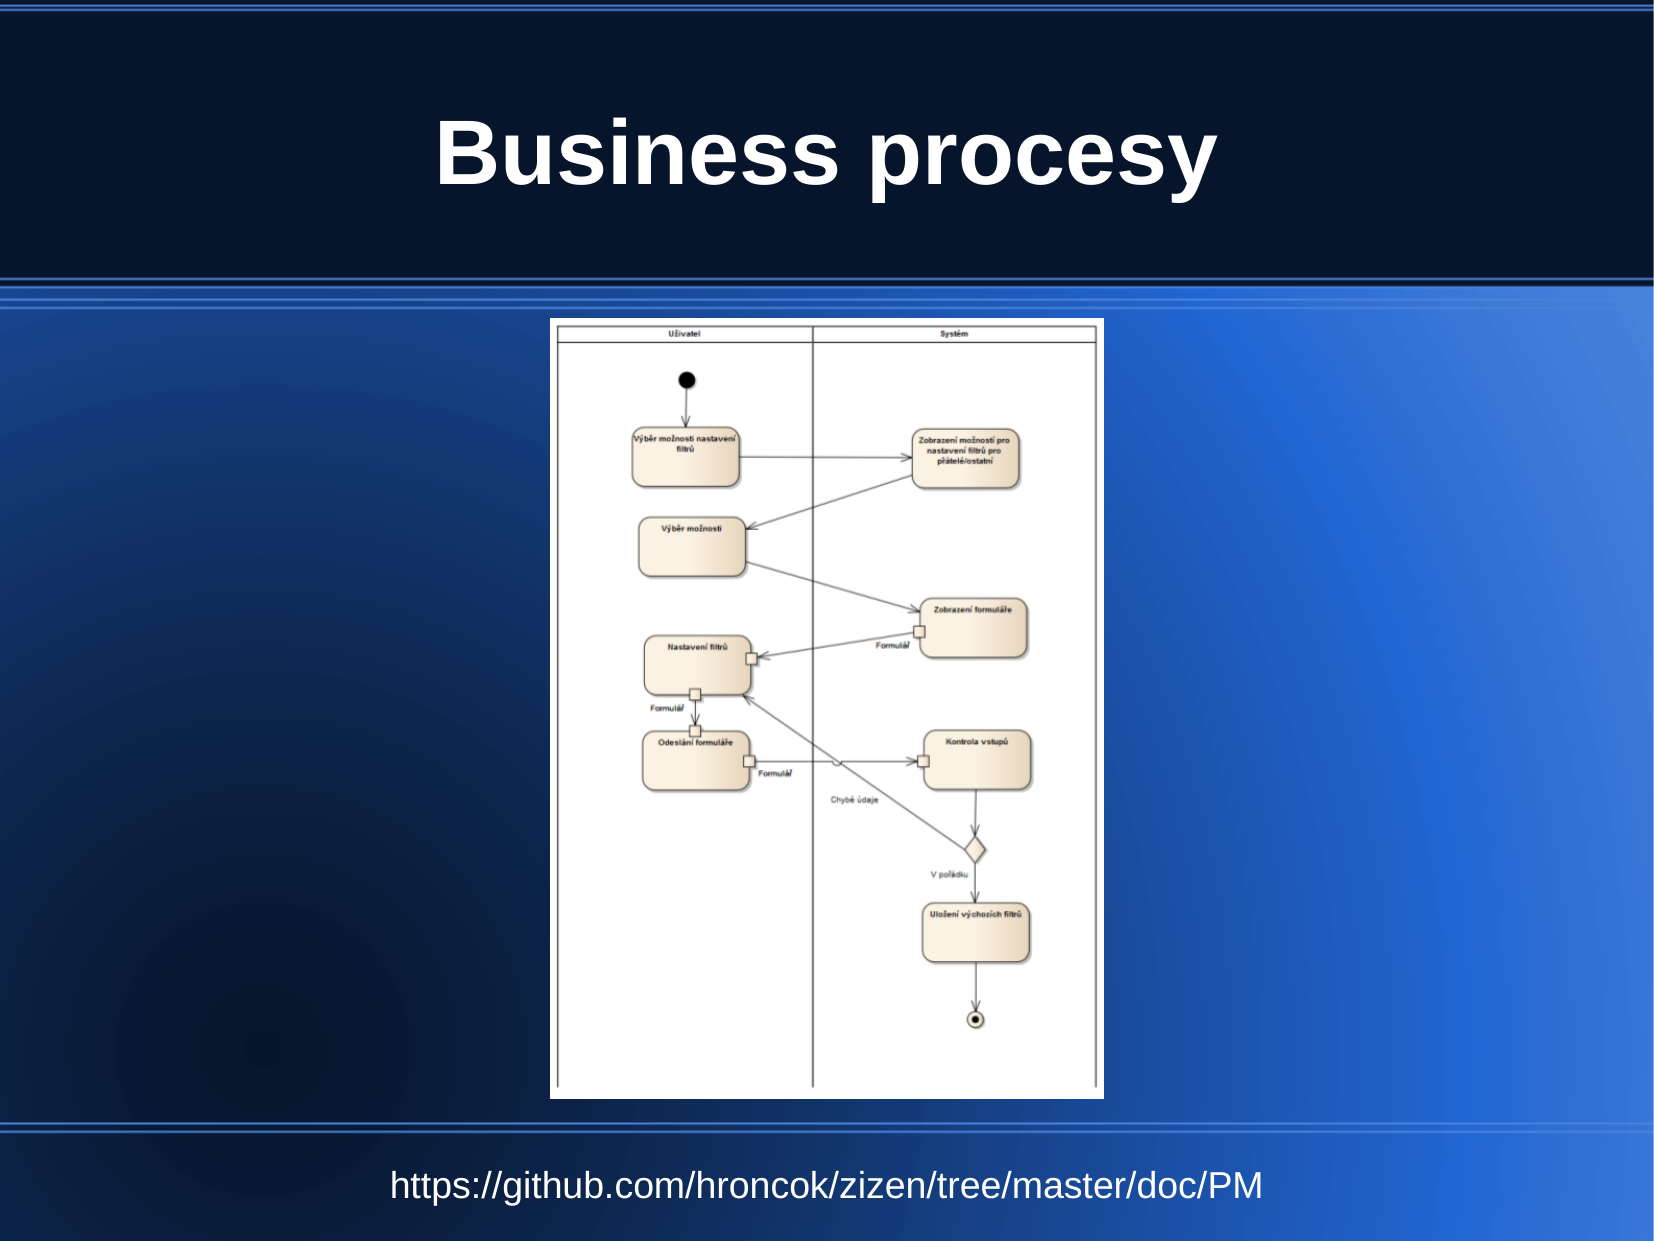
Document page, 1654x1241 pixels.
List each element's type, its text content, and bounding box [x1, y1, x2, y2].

title Business procesy [82, 56, 1571, 250]
picture [0, 0, 1654, 1241]
text_box https://github.com/hroncok/zizen/tree/master/doc/PM [374, 1157, 1279, 1215]
